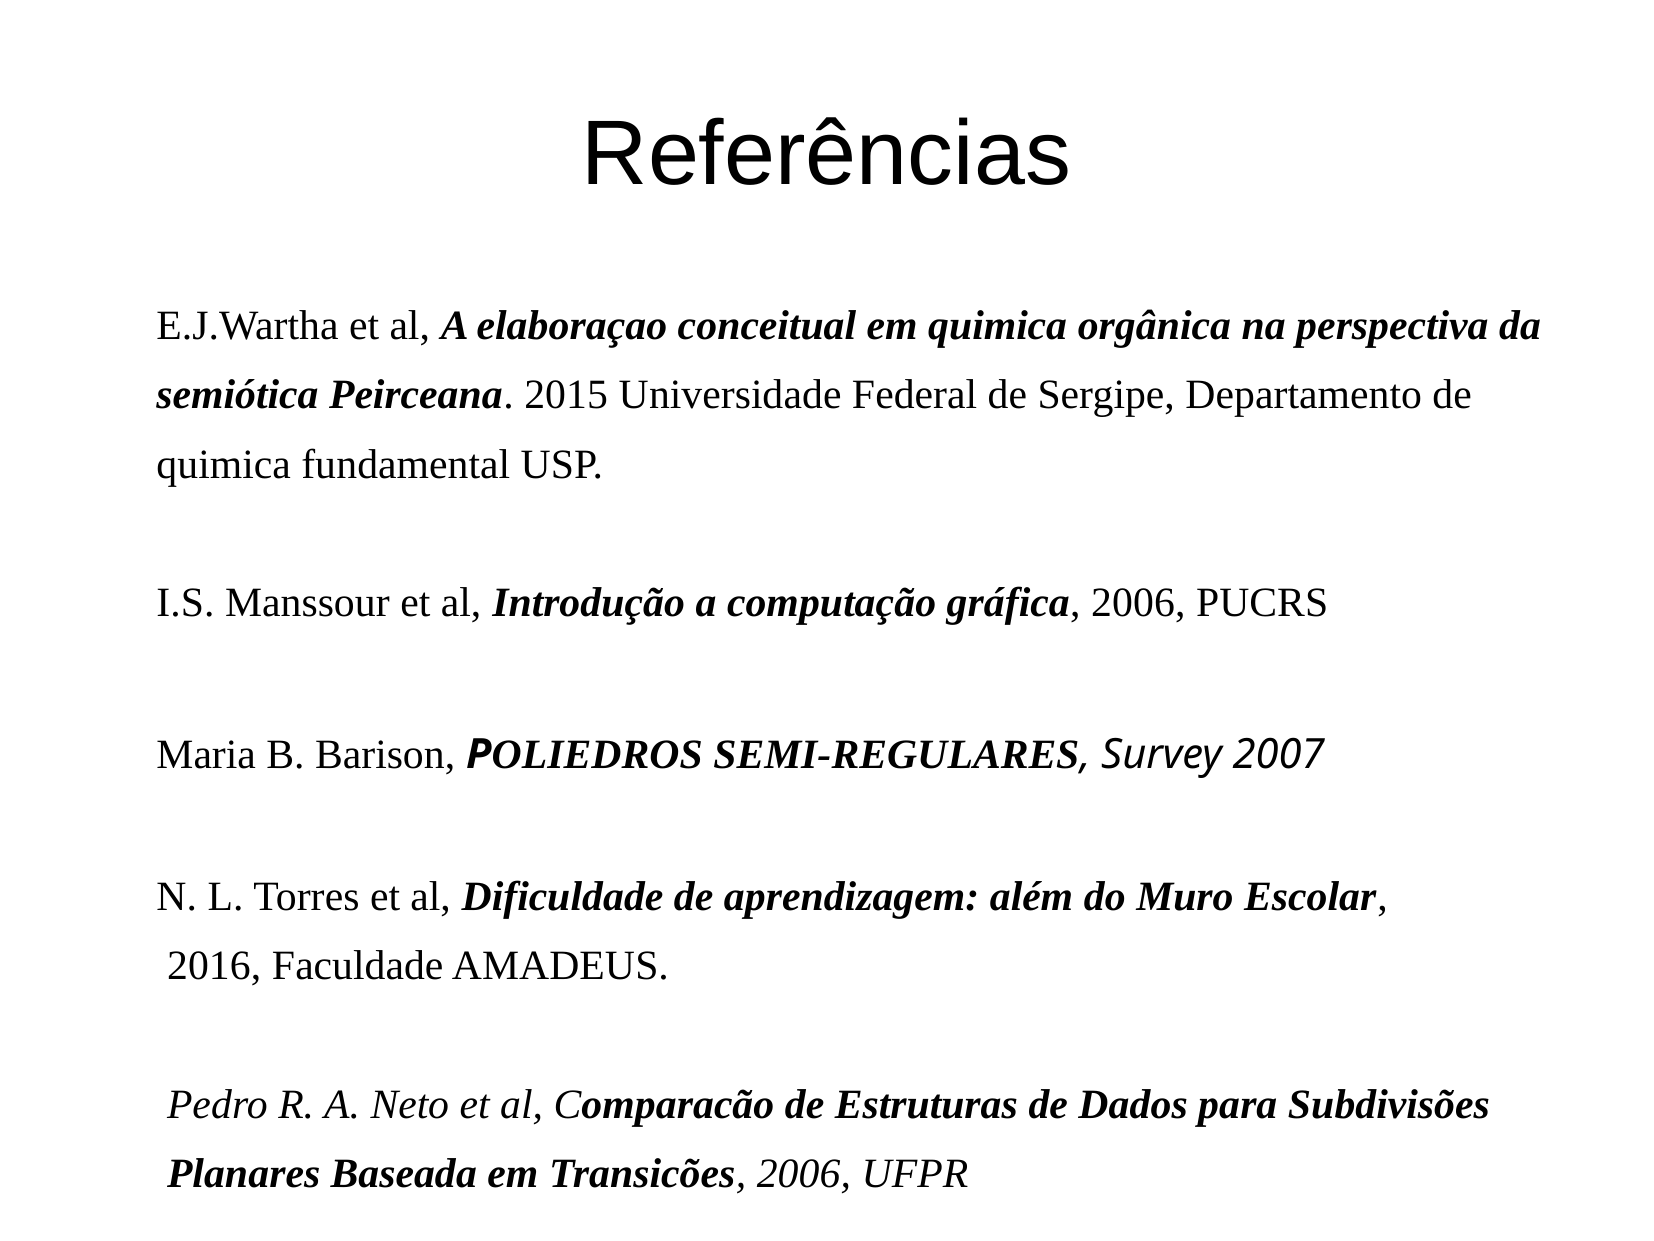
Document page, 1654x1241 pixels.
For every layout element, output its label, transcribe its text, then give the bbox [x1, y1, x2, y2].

title Referências [82, 49, 1571, 257]
text_box E.J.Wartha et al, A elaboraçao conceitual em quimica orgânica na perspectiva da semiótica Peirceana. 2015 Universidade Federal de Sergipe, Departamento de quimica fundamental USP. I.S. Manssour et al, Introdução a computação gráfica, 2006, PUCRS Maria B. Barison, POLIEDROS SEMI-REGULARES, Survey 2007 N. L. Torres et al, Dificuldade de aprendizagem: além do Muro Escolar, 2016, Faculdade AMADEUS. Pedro R. A. Neto et al, Comparacão de Estruturas de Dados para Subdivisões Planares Baseada em Transicões, 2006, UFPR [141, 271, 1568, 1238]
